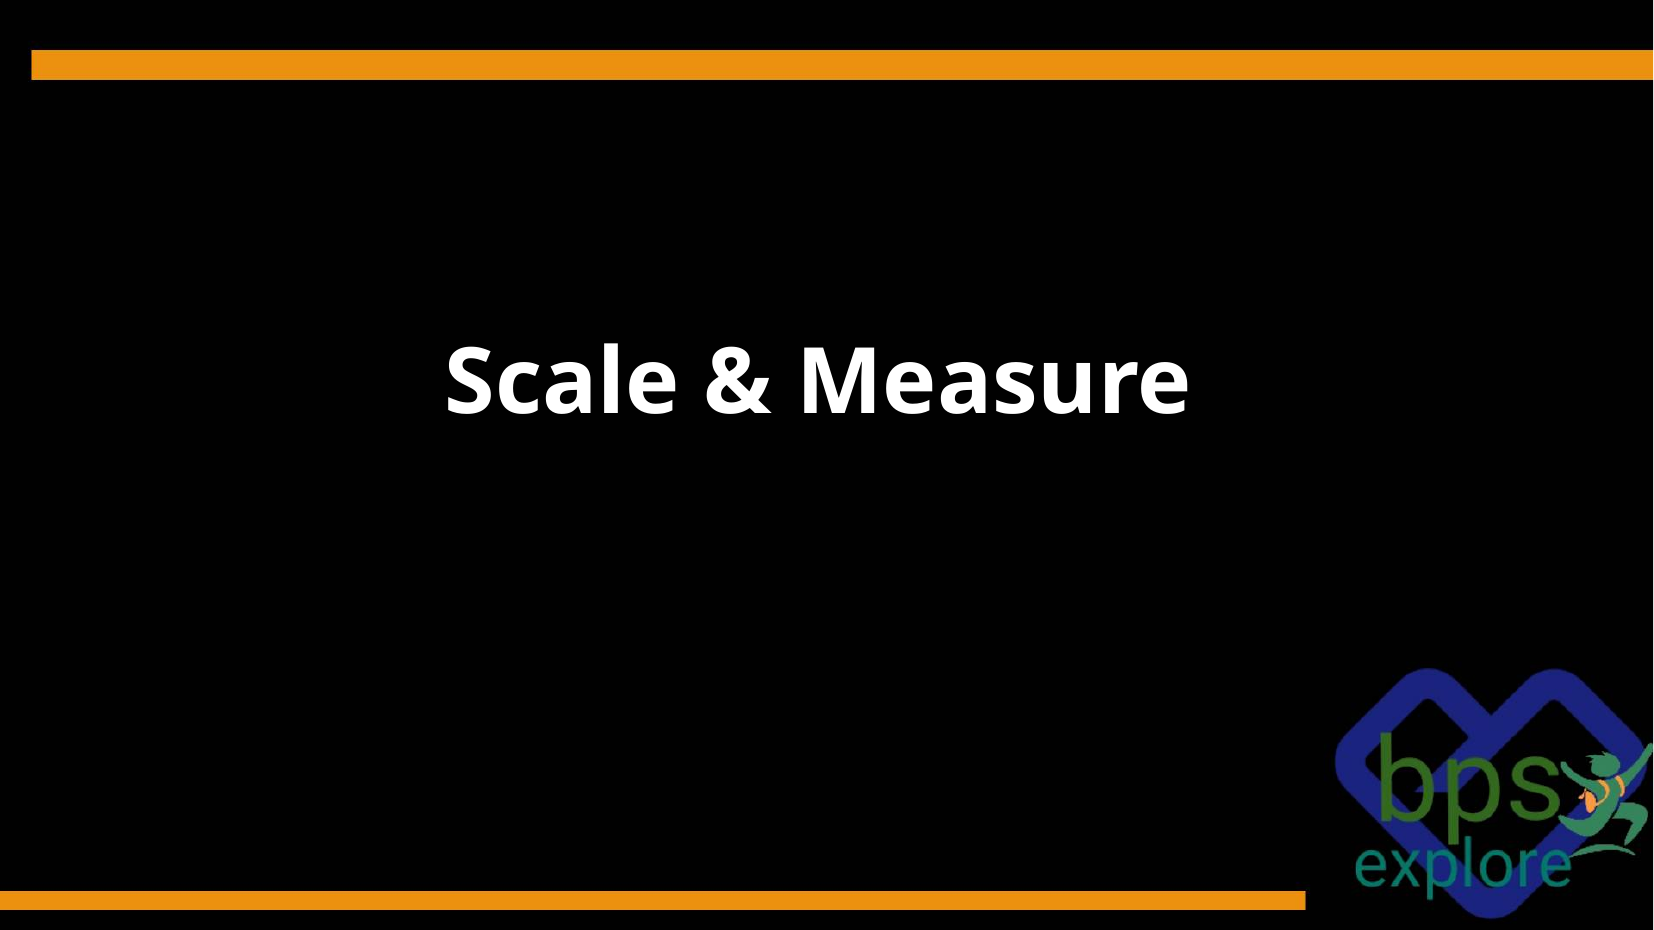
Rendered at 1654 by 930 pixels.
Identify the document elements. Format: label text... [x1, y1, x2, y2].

title Scale & Measure [75, 300, 1563, 456]
picture [0, 0, 1654, 930]
